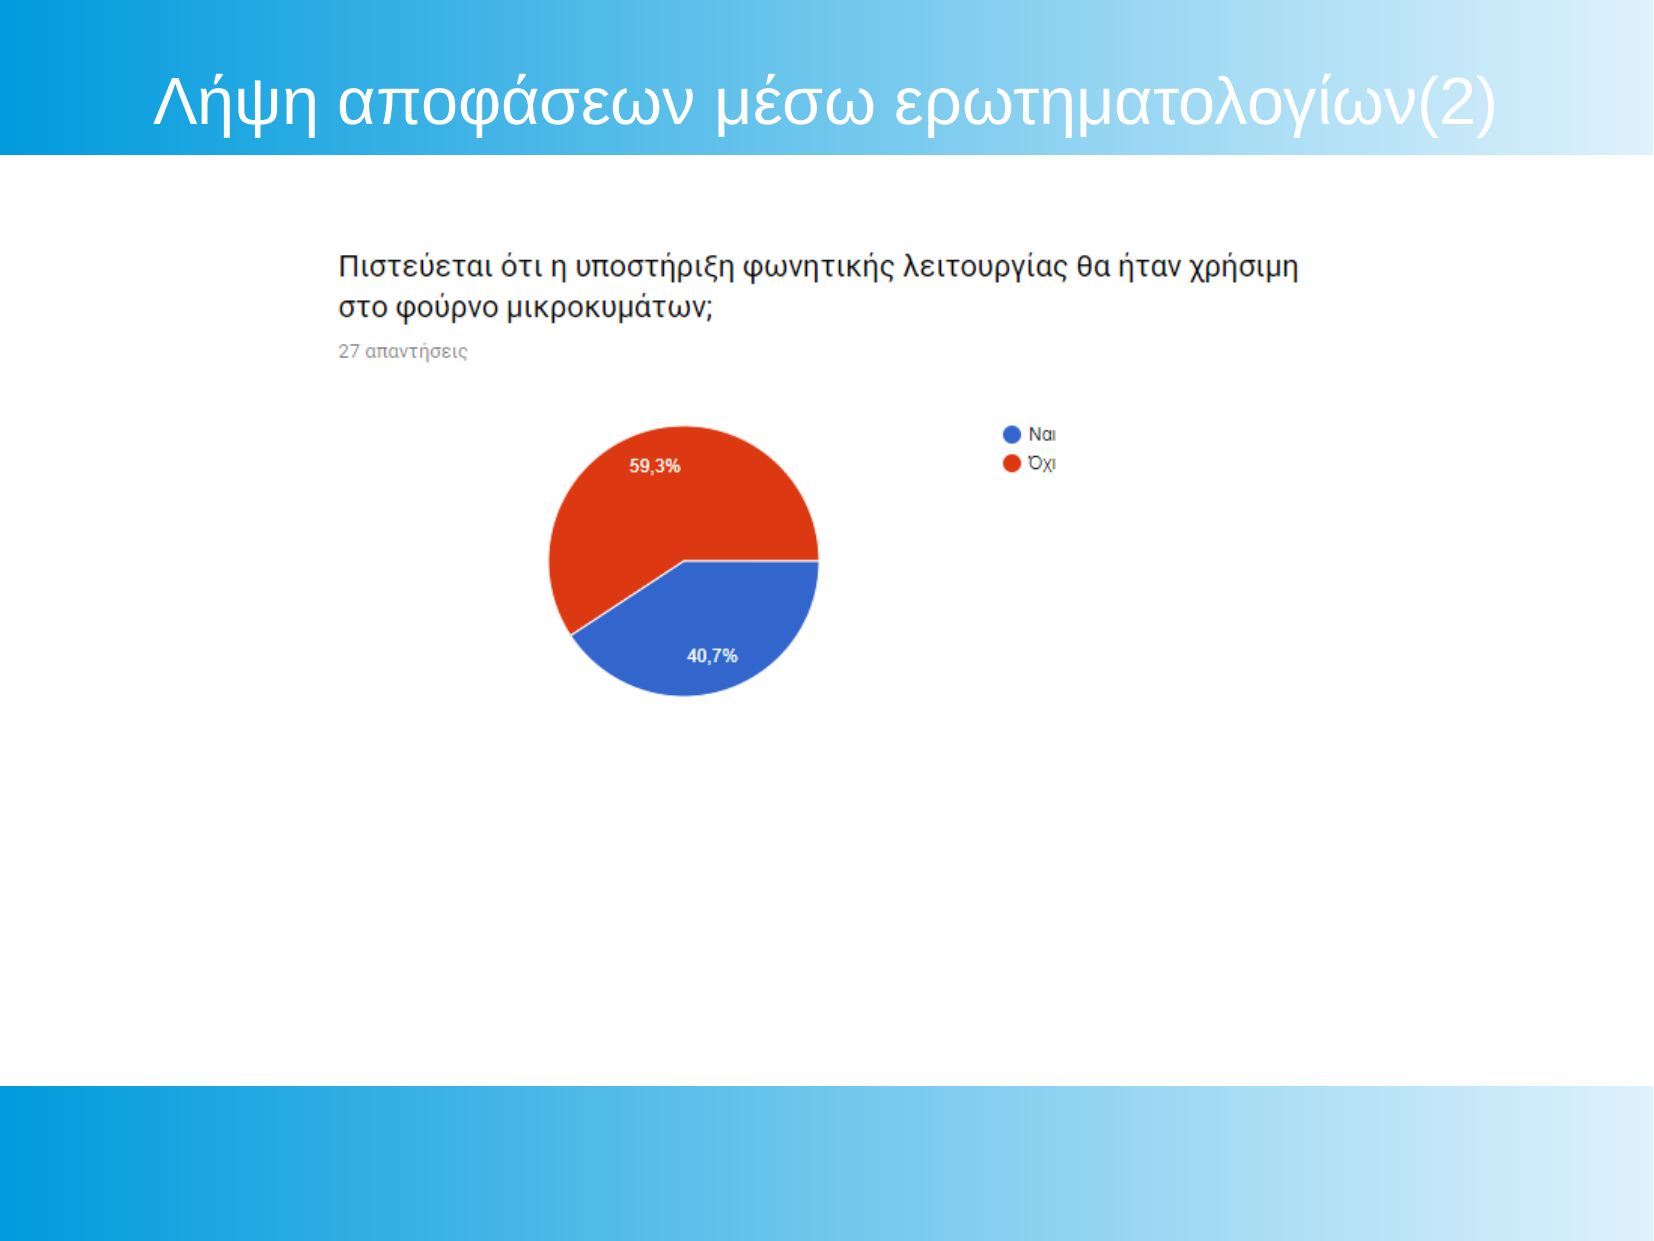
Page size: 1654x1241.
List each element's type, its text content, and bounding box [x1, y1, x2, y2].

title Λήψη αποφάσεων μέσω ερωτηματολογίων(2) [82, 49, 1571, 155]
picture [294, 239, 1321, 796]
